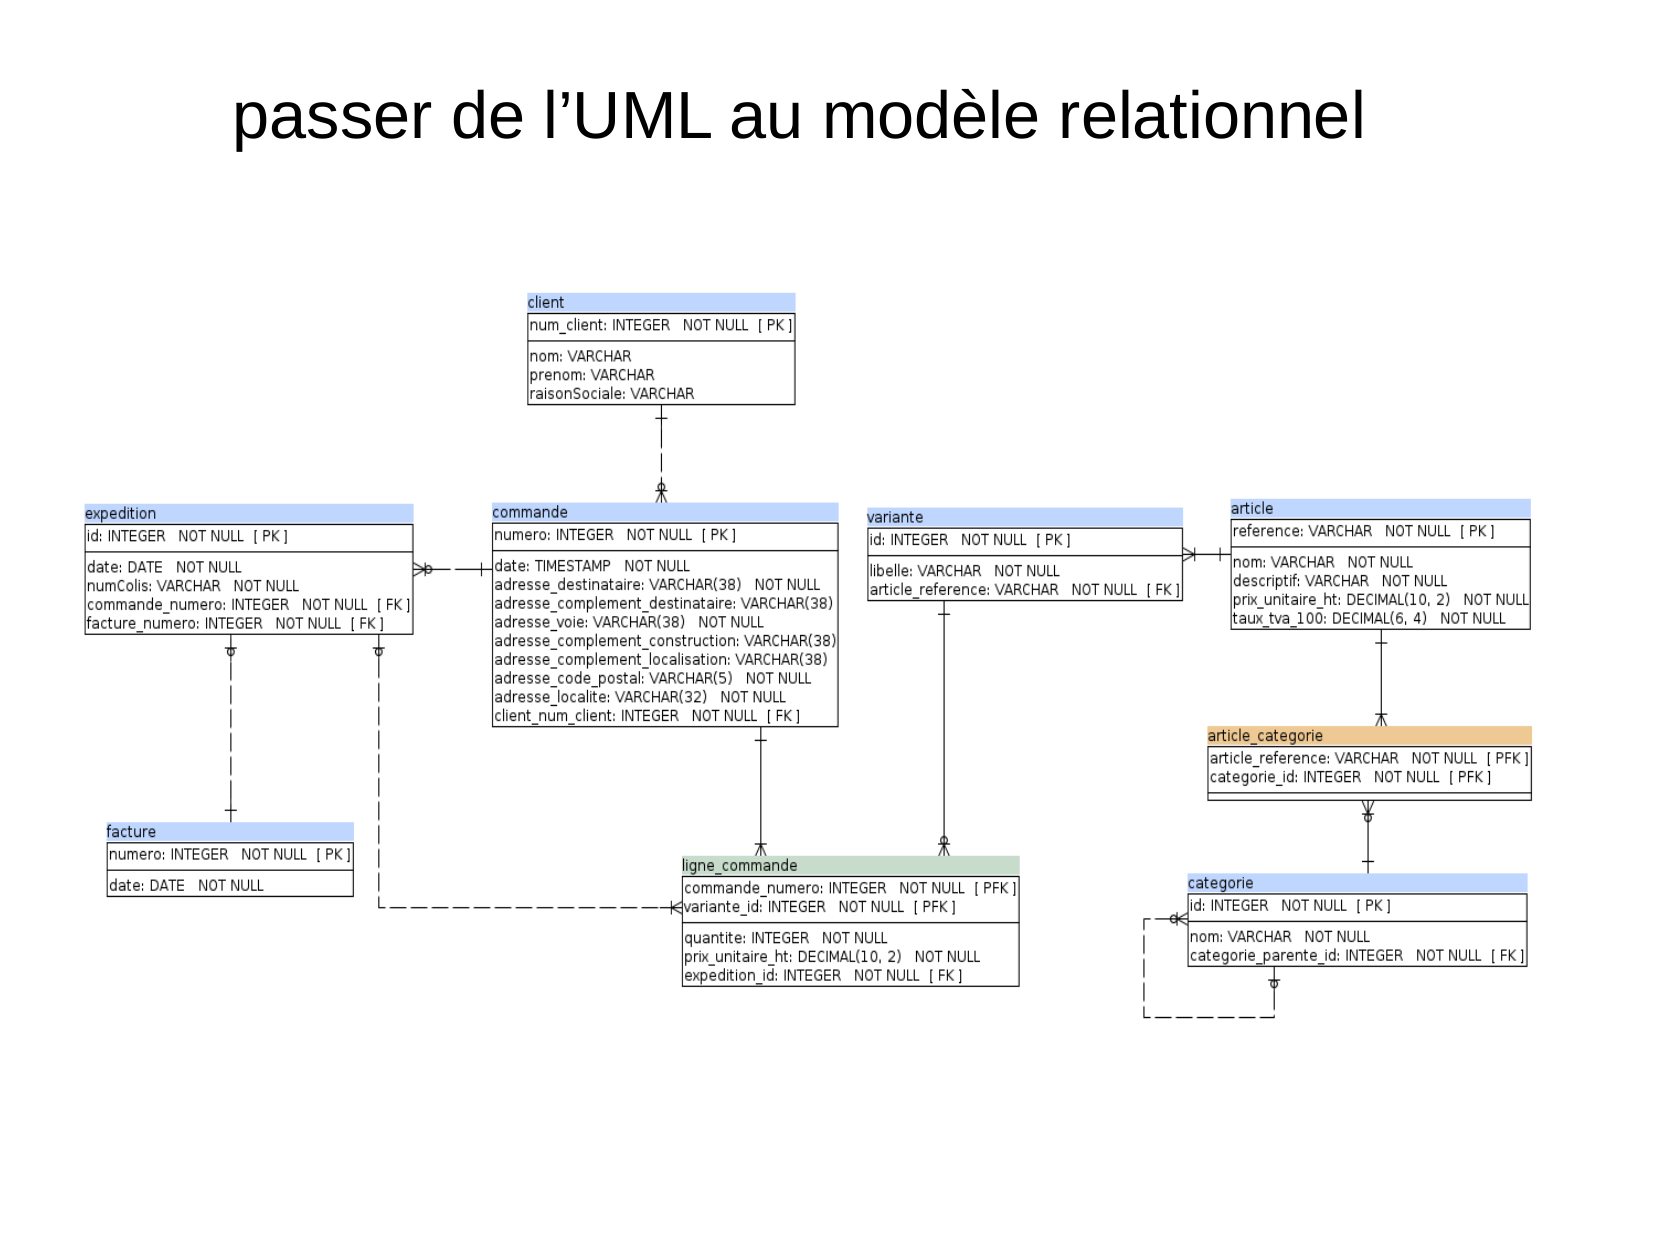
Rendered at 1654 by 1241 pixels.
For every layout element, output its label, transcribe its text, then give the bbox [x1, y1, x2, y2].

picture [78, 283, 1542, 1037]
text_box passer de l’UML au modèle relationnel [129, 70, 1489, 235]
